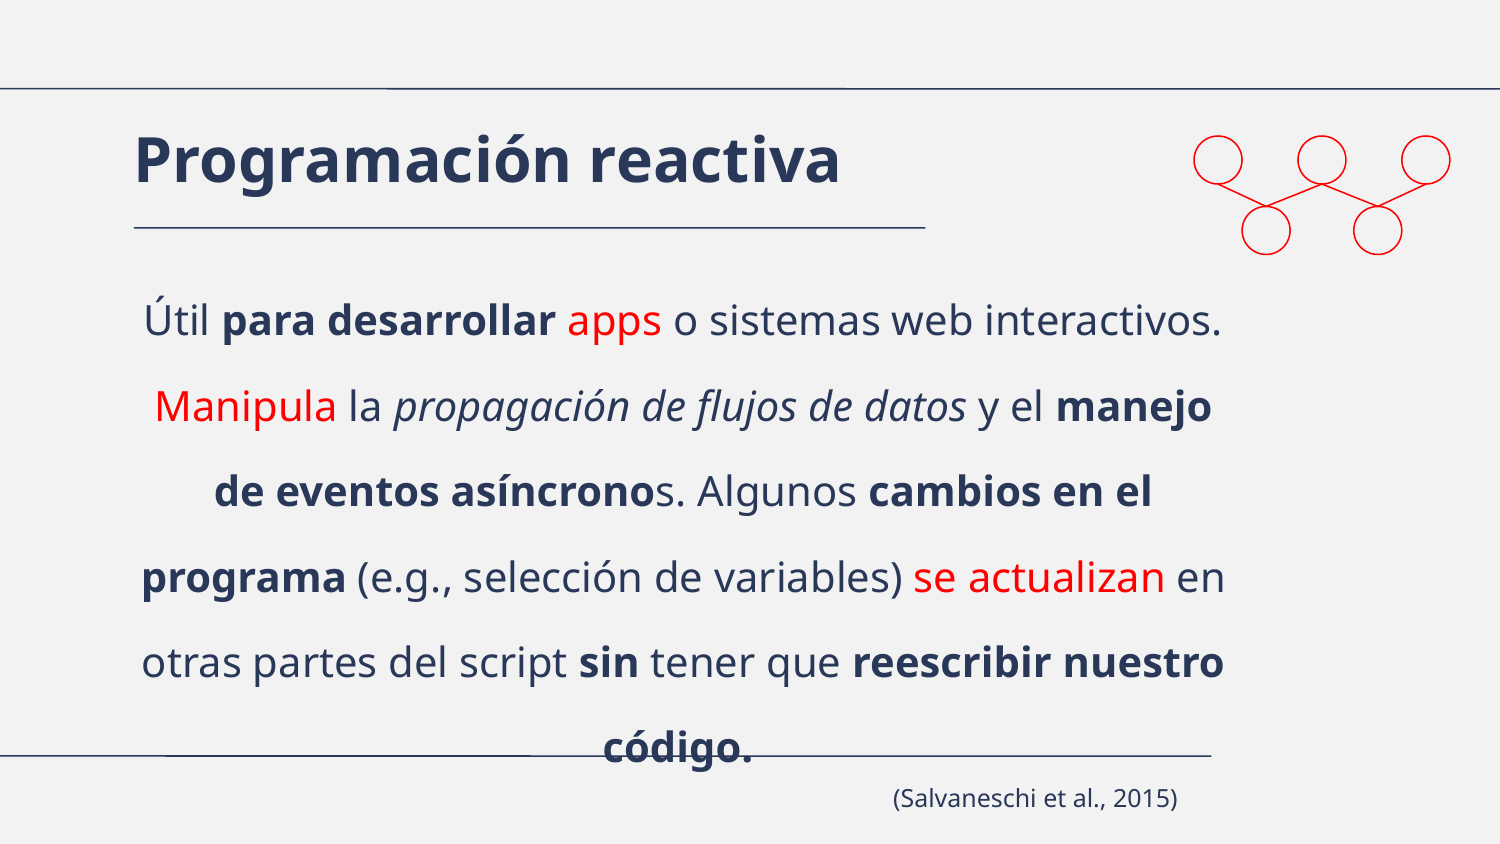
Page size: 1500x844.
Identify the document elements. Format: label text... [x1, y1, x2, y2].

text_box (Salvaneschi et al., 2015) [878, 773, 1241, 837]
title Útil para desarrollar apps o sistemas web interactivos. Manipula la propagación de flujos de datos y el manejo de eventos asíncronos. Algunos cambios en el programa (e.g., selección de variables) se actualizan en otras partes del script sin tener que reescribir nuestro código. [91, 262, 1241, 699]
title Programación reactiva [118, 105, 1004, 231]
